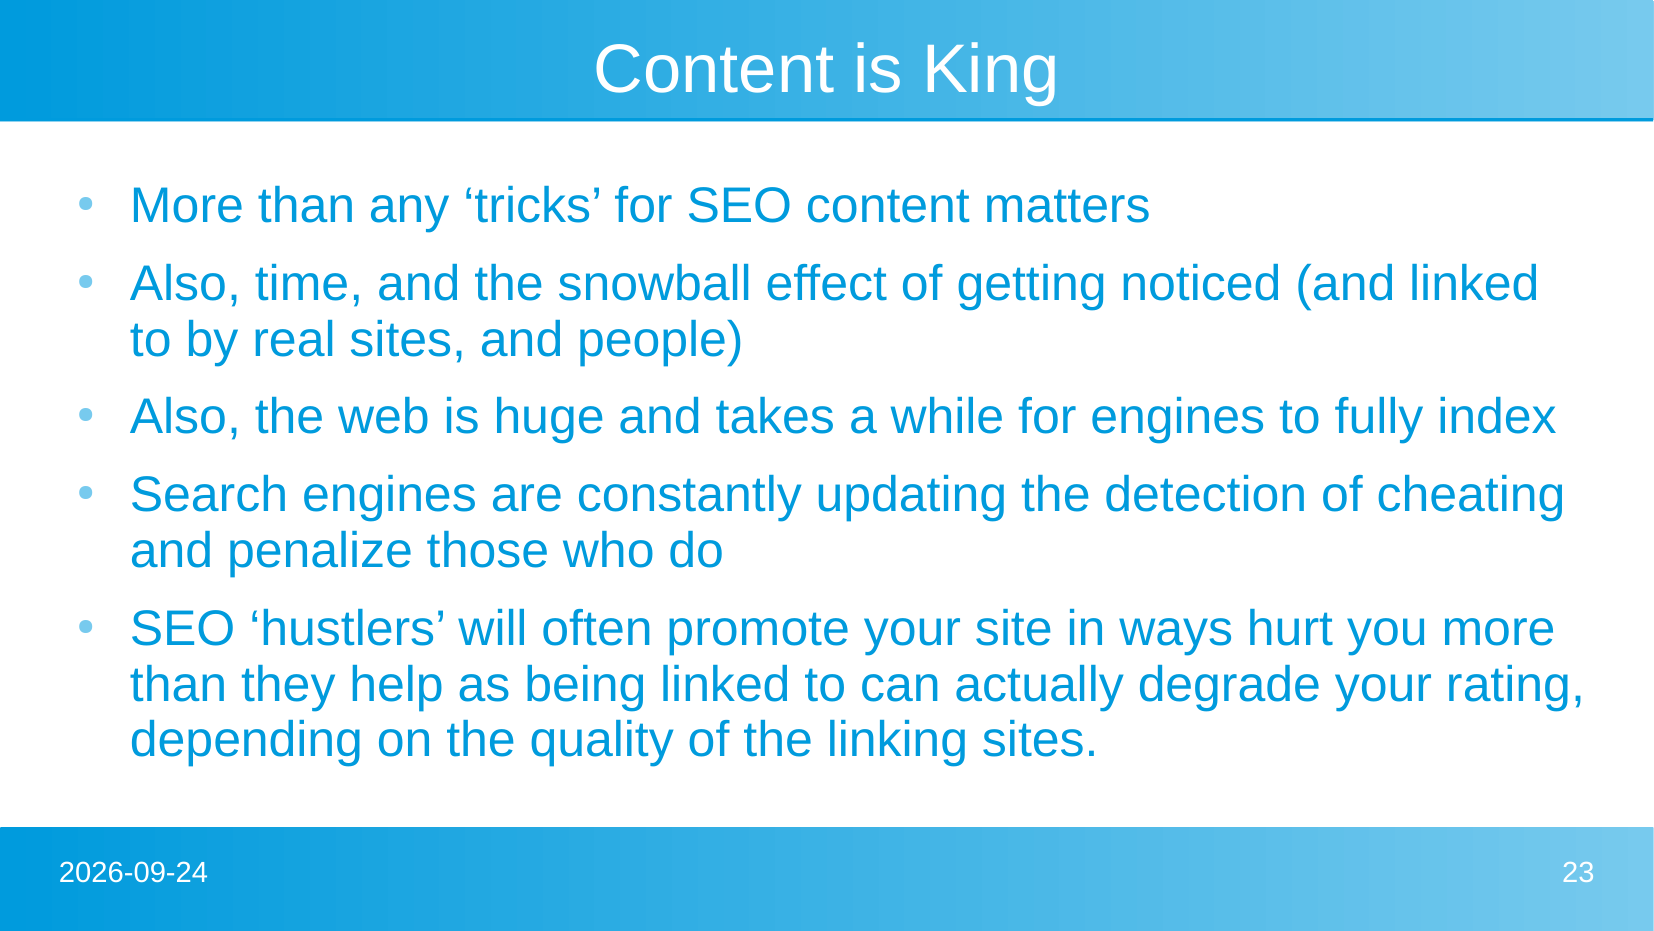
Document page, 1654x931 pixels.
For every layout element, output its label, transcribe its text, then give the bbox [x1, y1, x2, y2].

list More than any ‘tricks’ for SEO content matters Also, time, and the snowball effect of getting noticed (and linked to by real sites, and people) Also, the web is huge and takes a while for engines to fully index Search engines are constantly updating the detection of cheating and penalize those who do SEO ‘hustlers’ will often promote your site in ways hurt you more than they help as being linked to can actually degrade your rating, depending on the quality of the linking sites. [59, 177, 1595, 768]
title Content is King [59, 29, 1595, 108]
